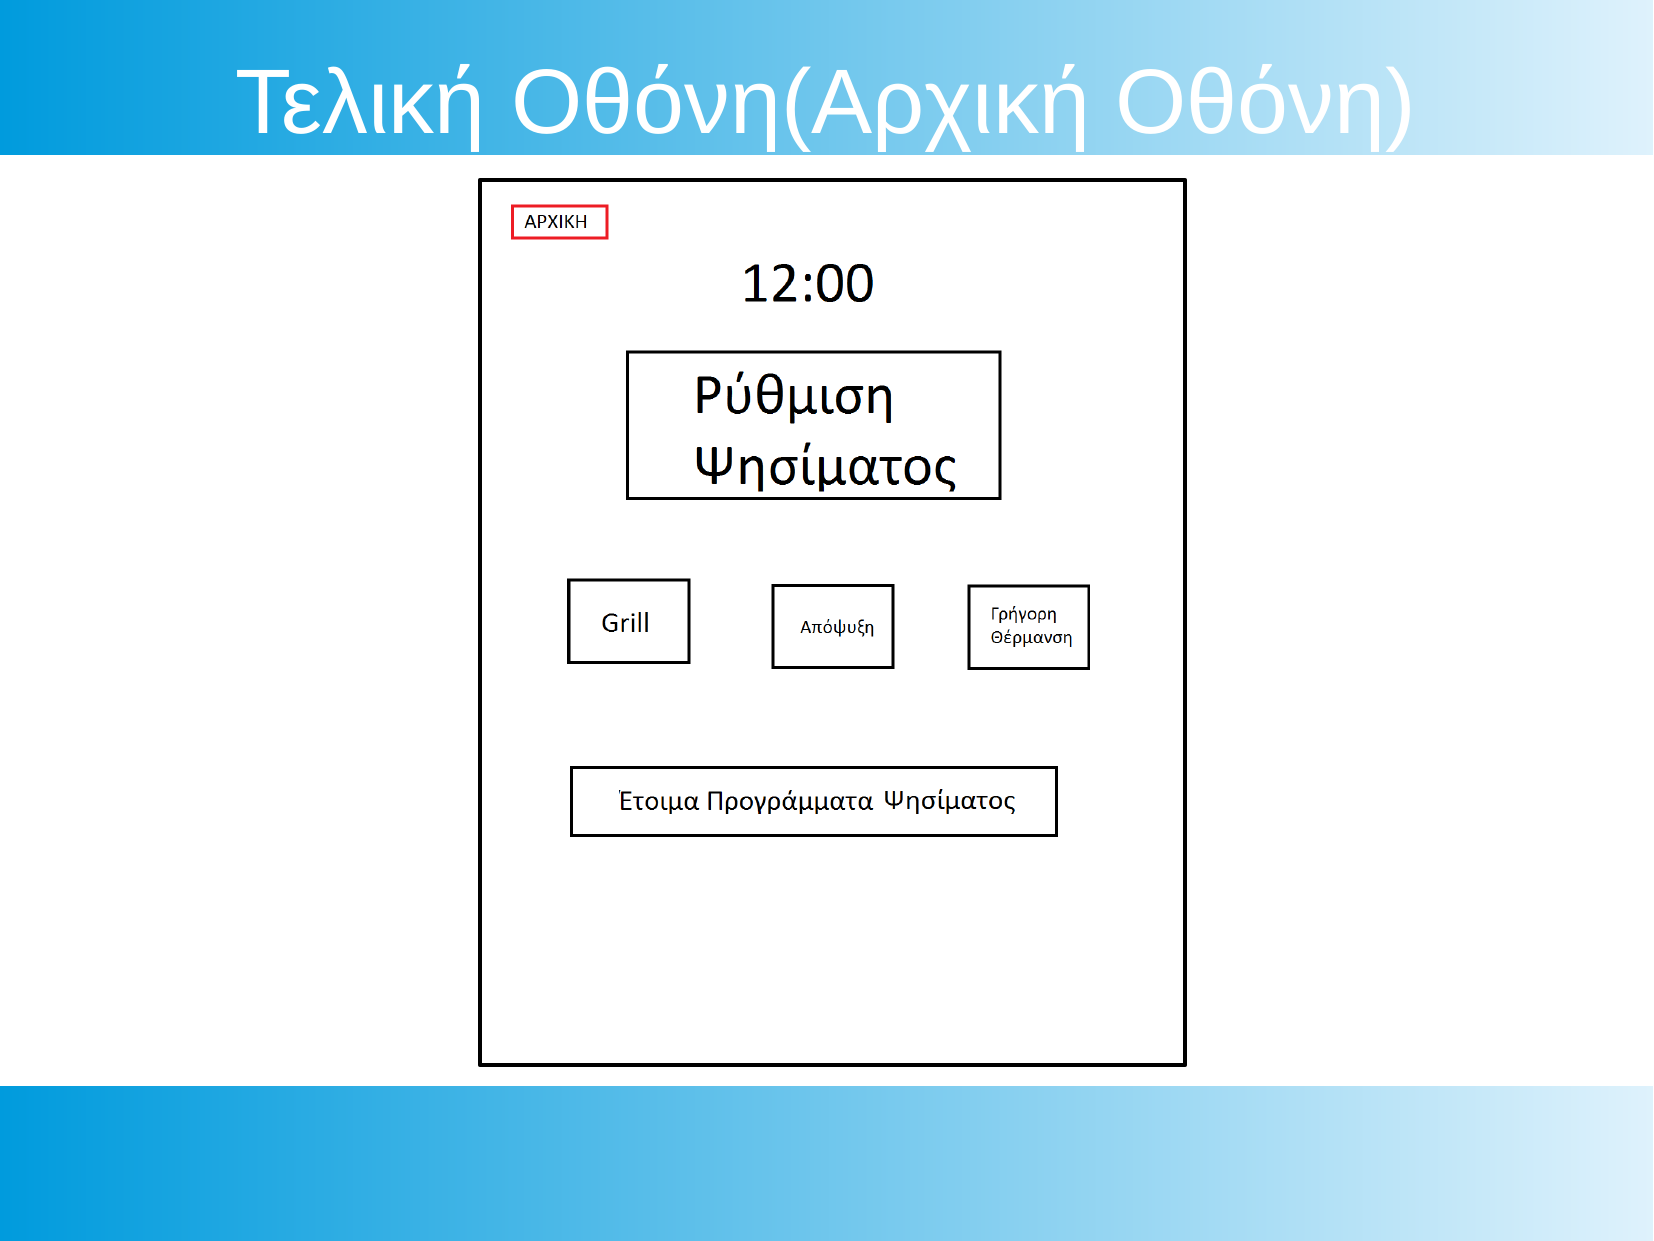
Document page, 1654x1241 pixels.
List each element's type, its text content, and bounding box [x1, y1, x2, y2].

picture [510, 203, 1126, 1021]
title Τελική Οθόνη(Αρχική Οθόνη) [82, 49, 1571, 155]
